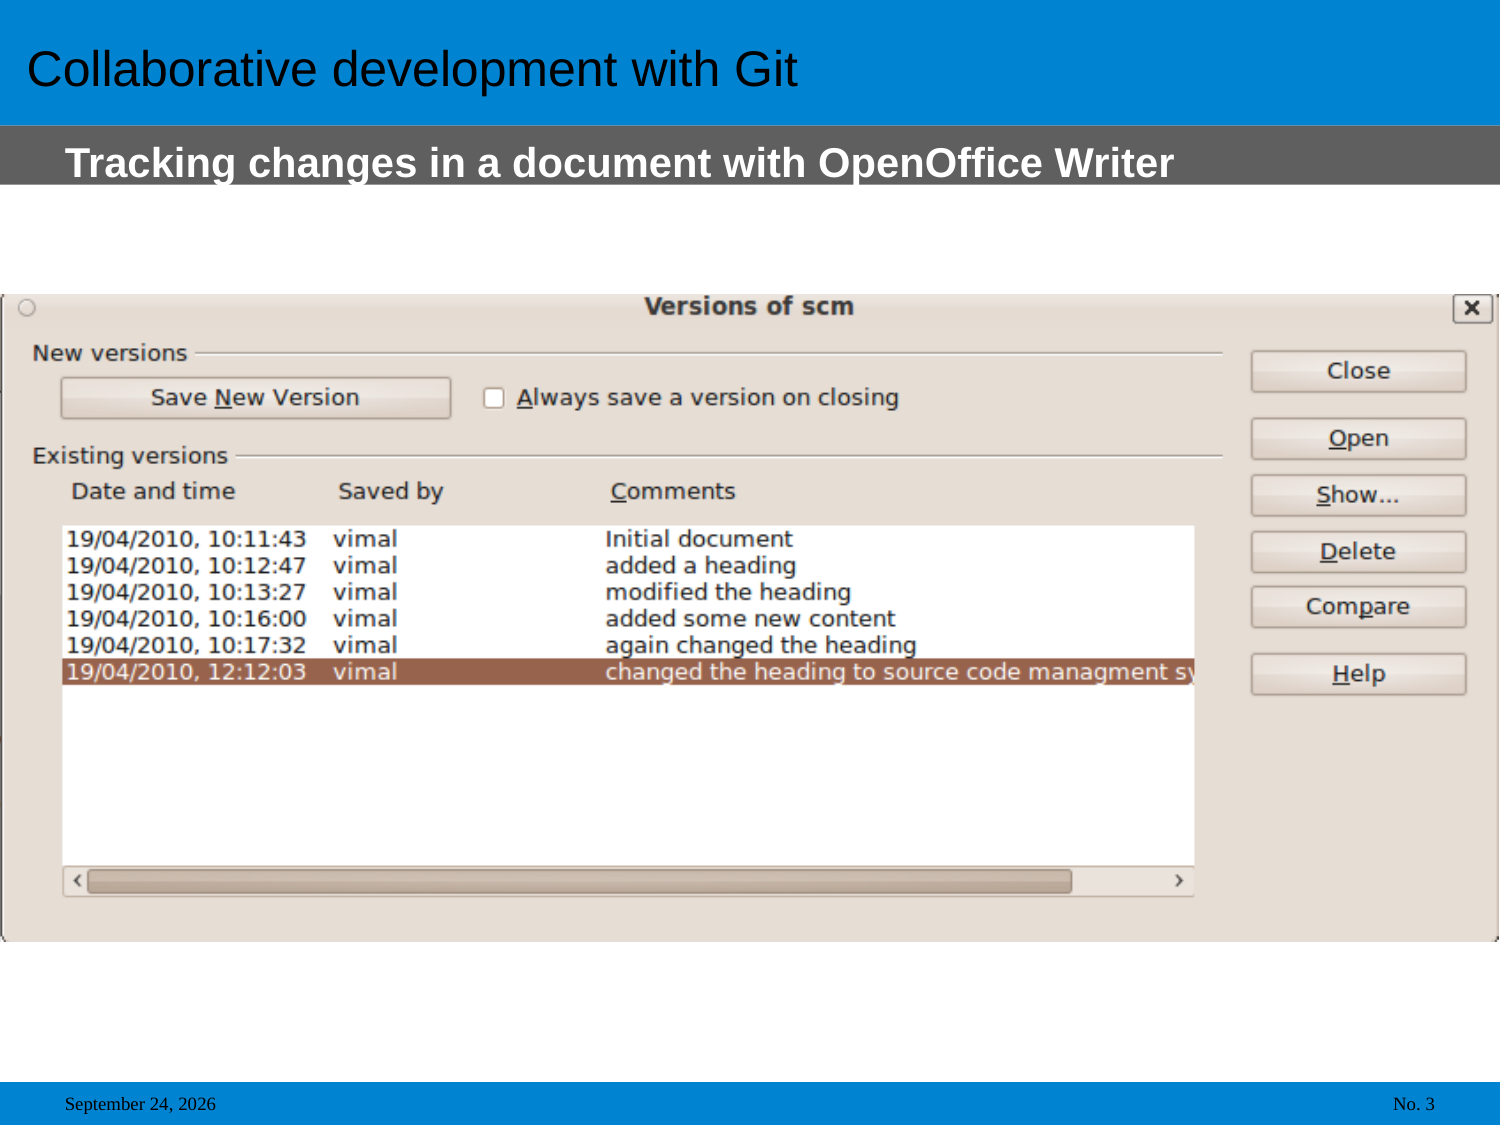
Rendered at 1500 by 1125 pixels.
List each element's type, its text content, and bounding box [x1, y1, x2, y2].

picture [0, 294, 1499, 942]
title Tracking changes in a document with OpenOffice Writer [64, 139, 1436, 187]
